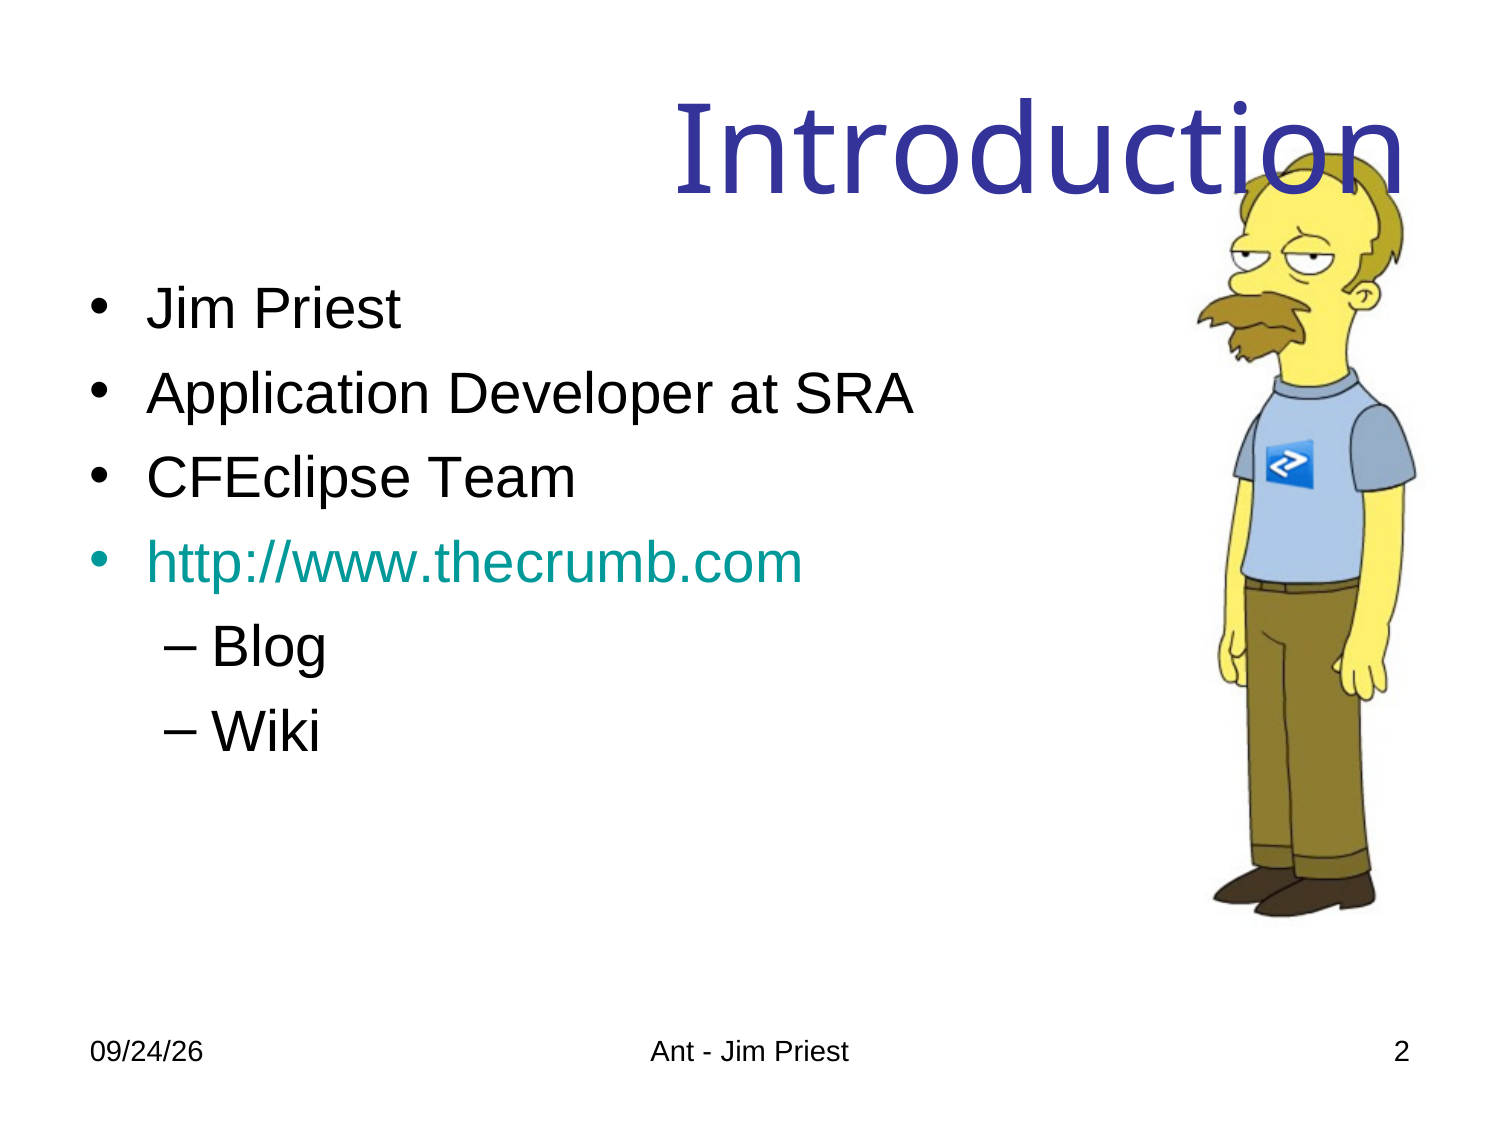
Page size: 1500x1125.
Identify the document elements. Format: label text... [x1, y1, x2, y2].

picture [1149, 137, 1448, 938]
title Introduction [75, 49, 1426, 238]
list Jim Priest Application Developer at SRA CFEclipse Team http://www.thecrumb.com Blog Wiki [75, 262, 1426, 1006]
